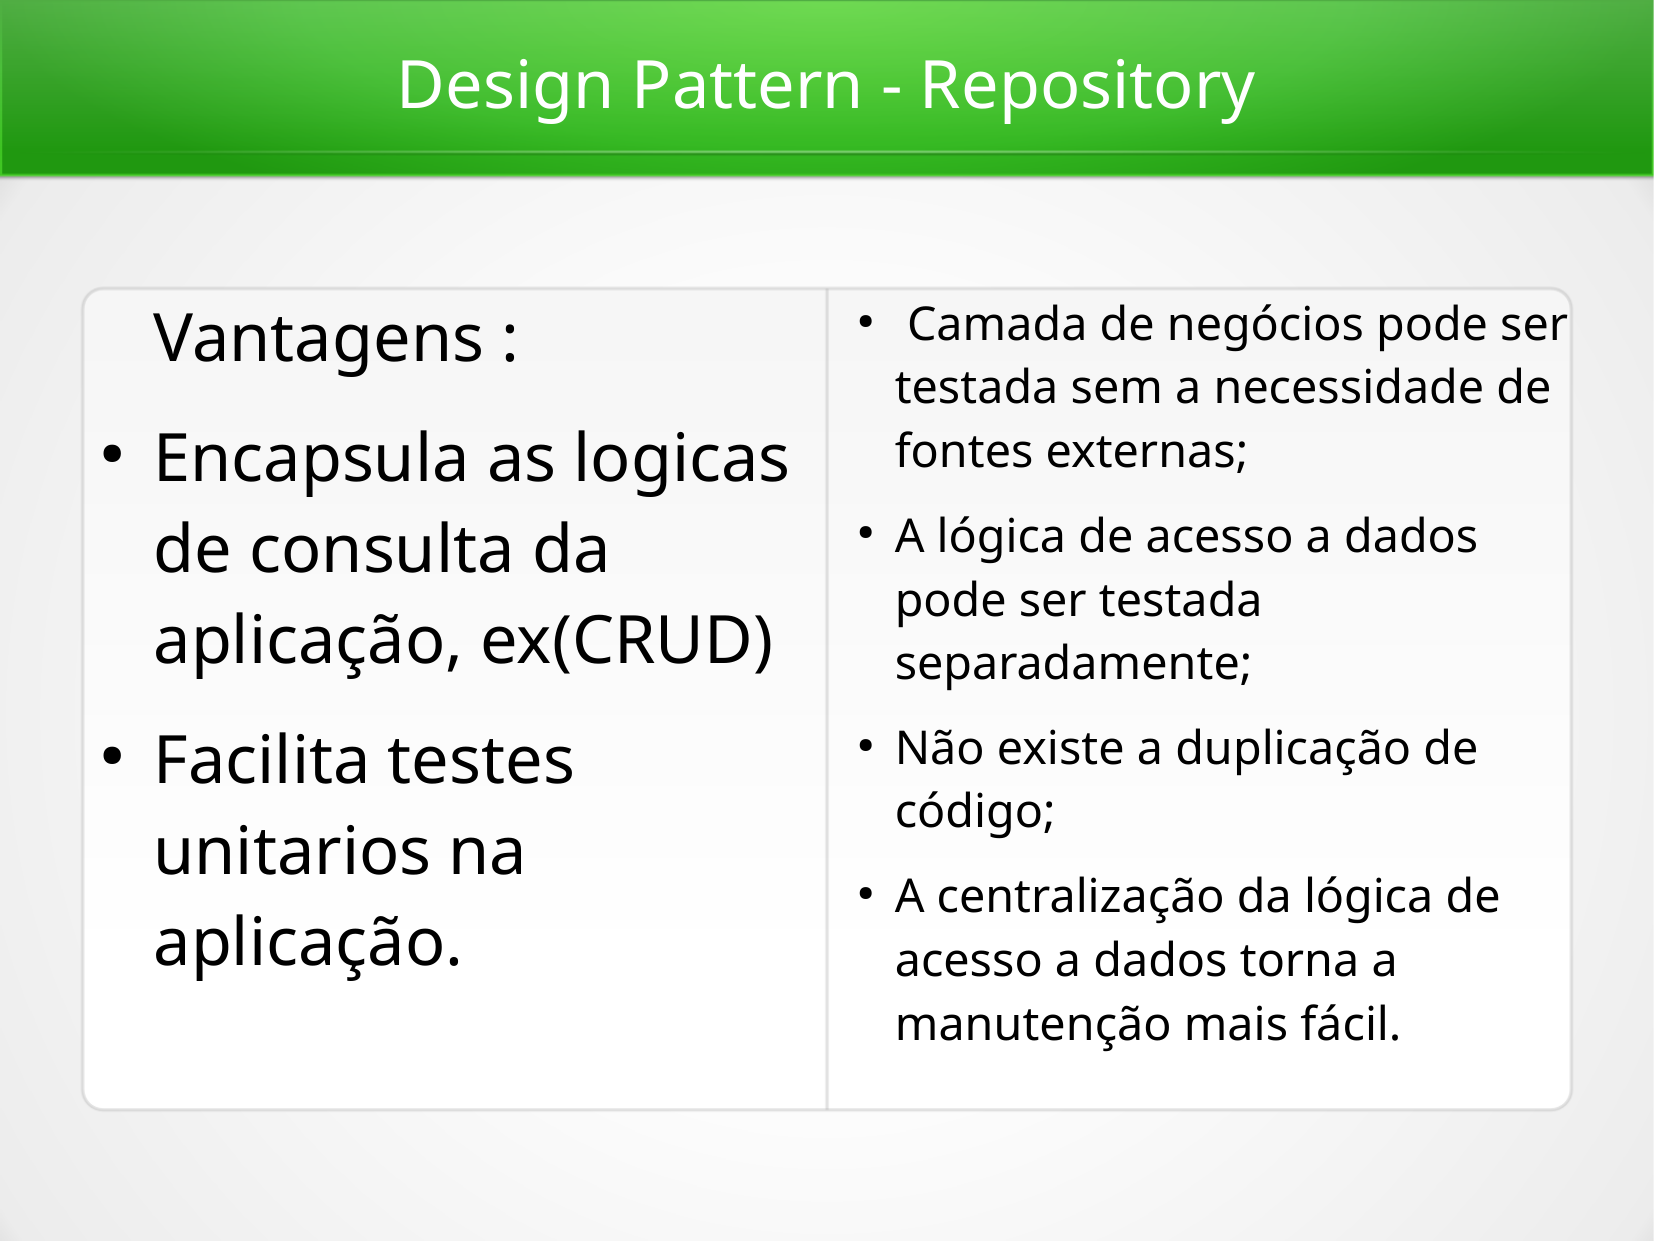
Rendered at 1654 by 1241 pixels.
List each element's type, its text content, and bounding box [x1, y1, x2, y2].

list Vantagens : Encapsula as logicas de consulta da aplicação, ex(CRUD) Facilita testes unitarios na aplicação. [82, 290, 809, 1111]
title Design Pattern - Repository [82, 11, 1571, 154]
picture [0, 0, 1654, 1241]
list Camada de negócios pode ser testada sem a necessidade de fontes externas; A lógica de acesso a dados pode ser testada separadamente; Não existe a duplicação de código; A centralização da lógica de acesso a dados torna a manutenção mais fácil. [845, 290, 1572, 1111]
